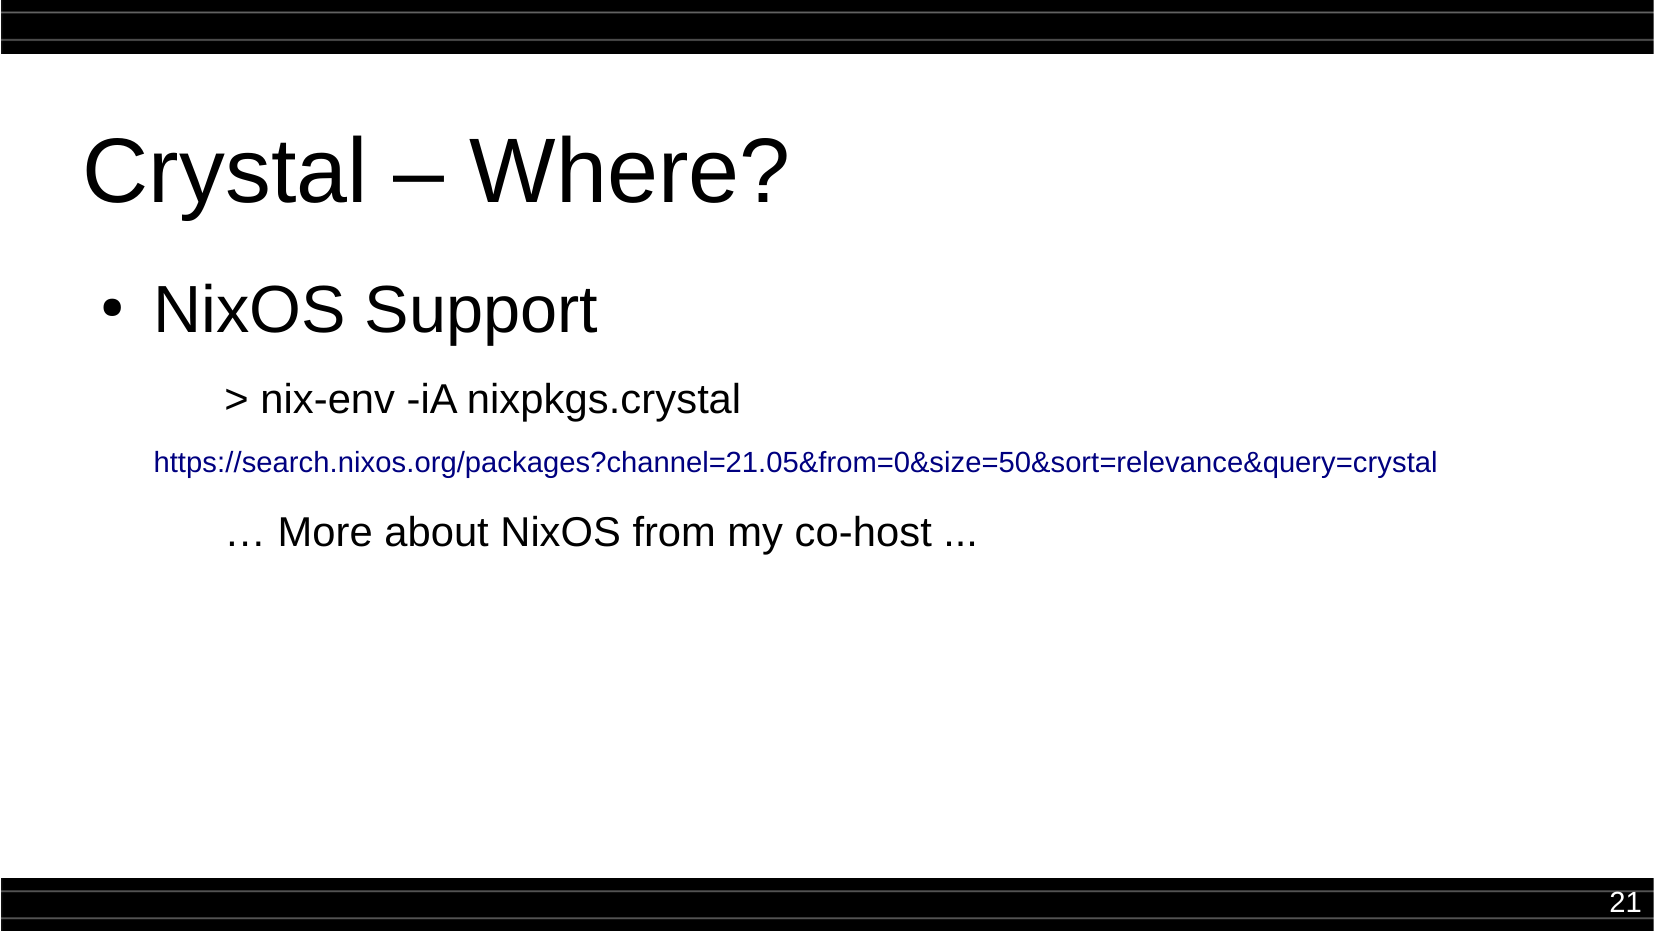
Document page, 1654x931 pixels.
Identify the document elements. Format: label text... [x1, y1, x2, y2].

title Crystal – Where? [82, 92, 1571, 249]
list NixOS Support > nix-env -iA nixpkgs.crystal https://search.nixos.org/packages?channel=21.05&from=0&size=50&sort=relevance&query=crystal … More about NixOS from my co-host ... [82, 271, 1571, 851]
picture [1, 0, 1654, 54]
picture [1, 878, 1654, 931]
